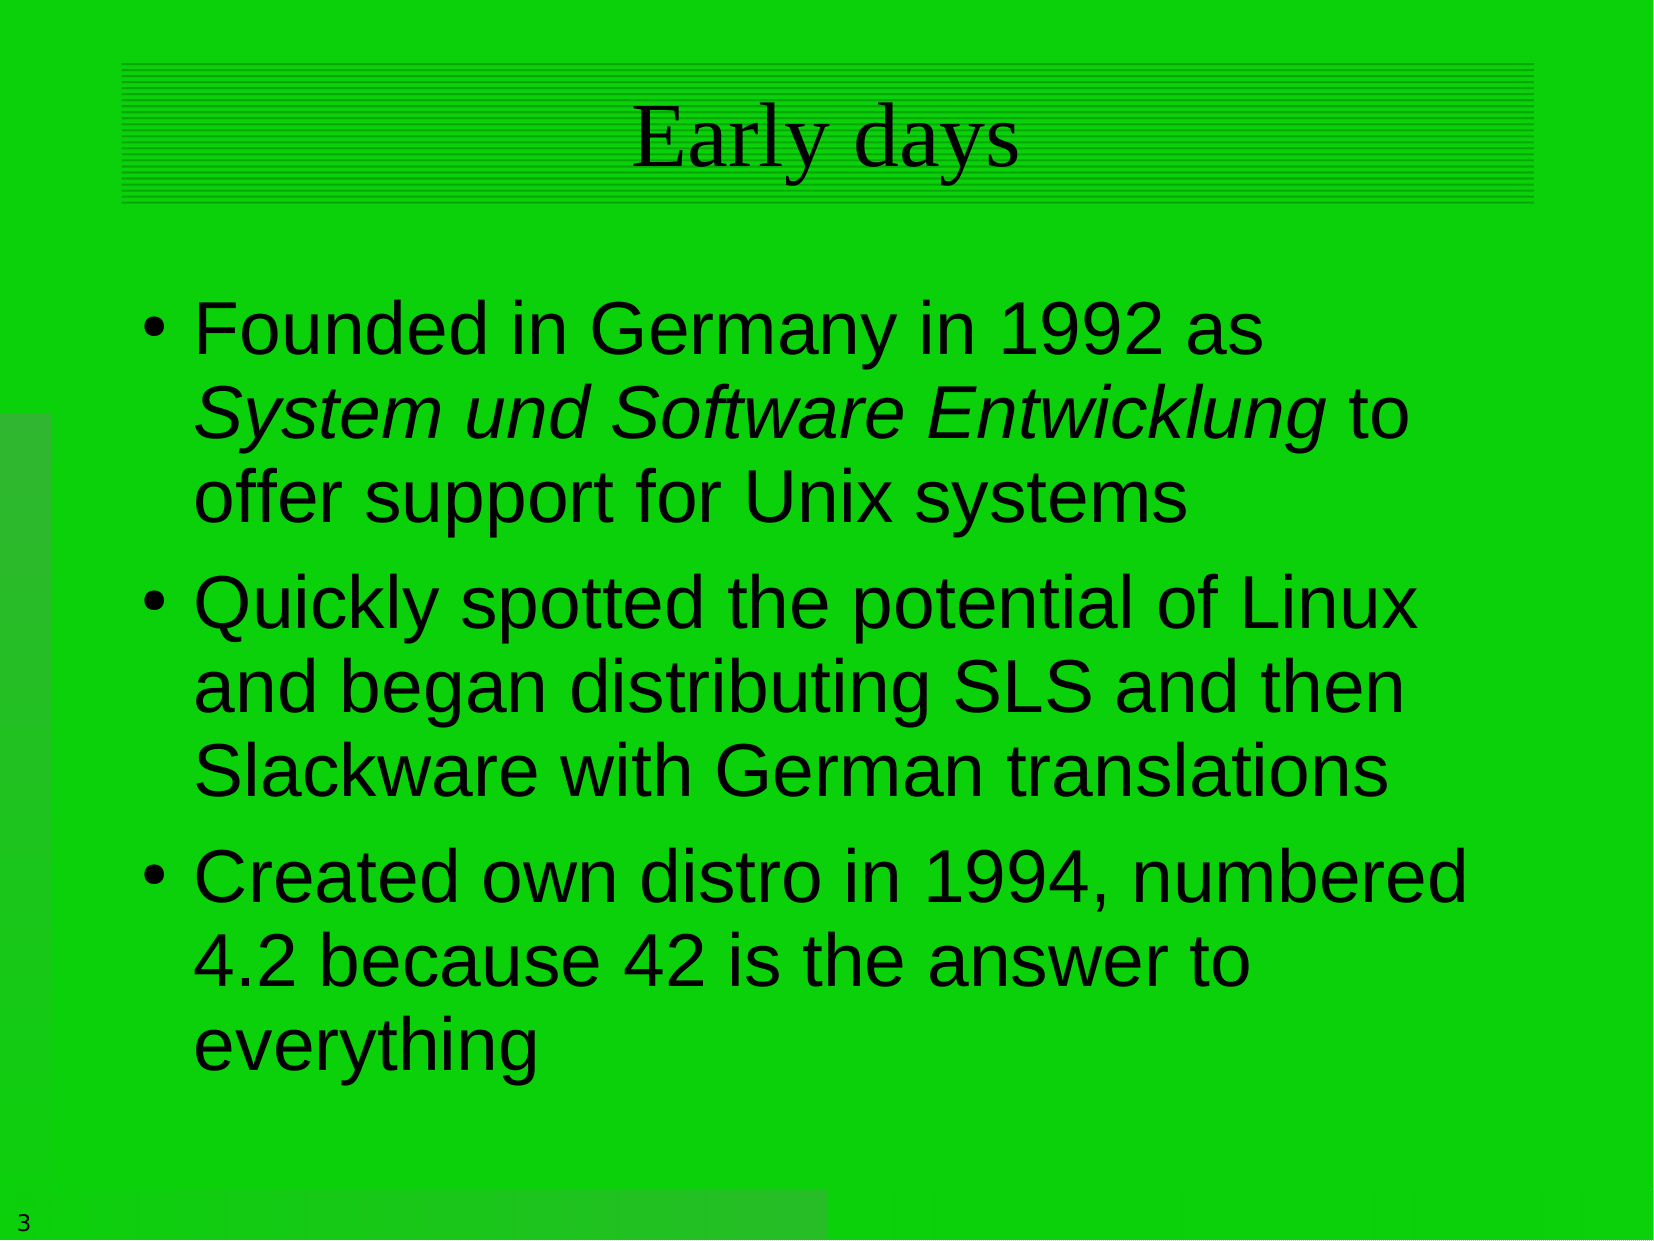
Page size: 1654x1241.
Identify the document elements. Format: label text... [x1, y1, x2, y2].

title Early days [151, 56, 1503, 215]
list Founded in Germany in 1992 as System und Software Entwicklung to offer support for Unix systems Quickly spotted the potential of Linux and began distributing SLS and then Slackware with German translations Created own distro in 1994, numbered 4.2 because 42 is the answer to everything [123, 286, 1536, 1165]
